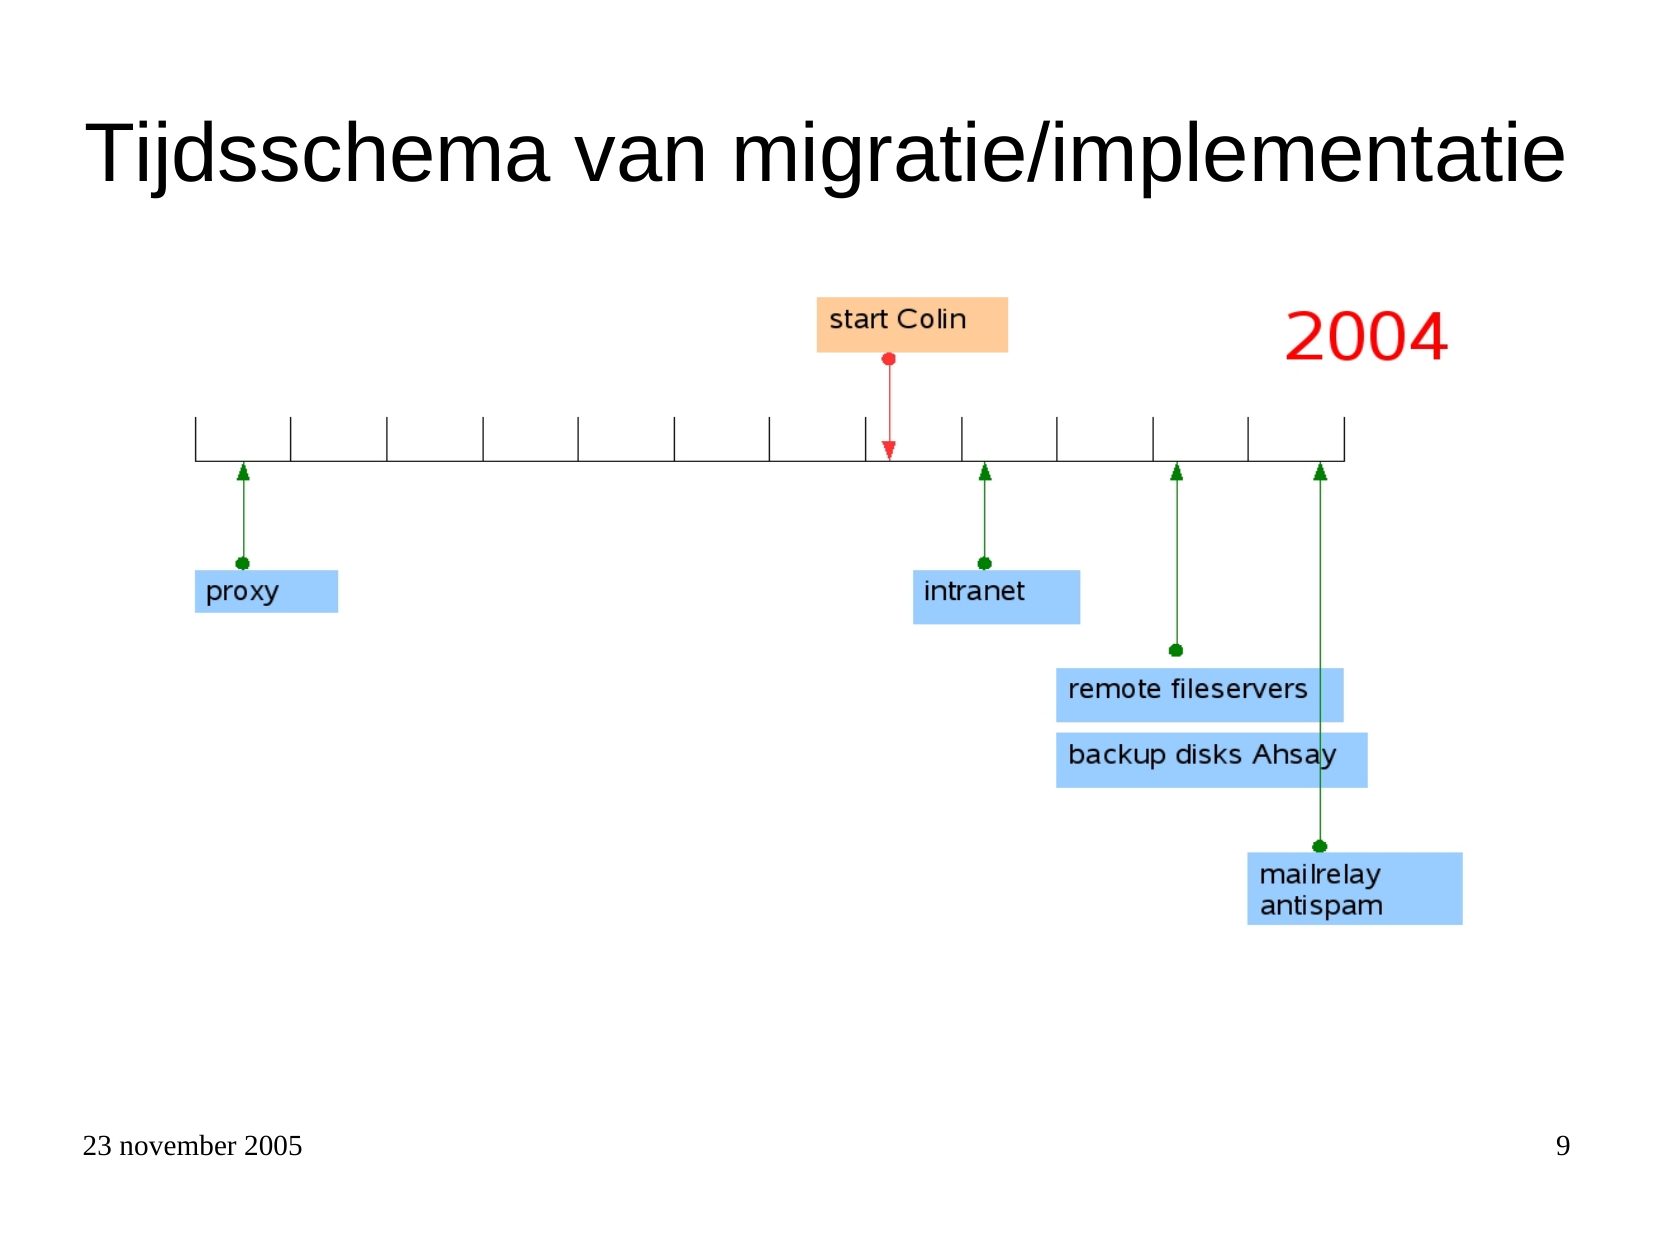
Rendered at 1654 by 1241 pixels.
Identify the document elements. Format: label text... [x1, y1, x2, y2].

title Tijdsschema van migratie/implementatie [82, 49, 1571, 257]
picture [147, 265, 1506, 1123]
